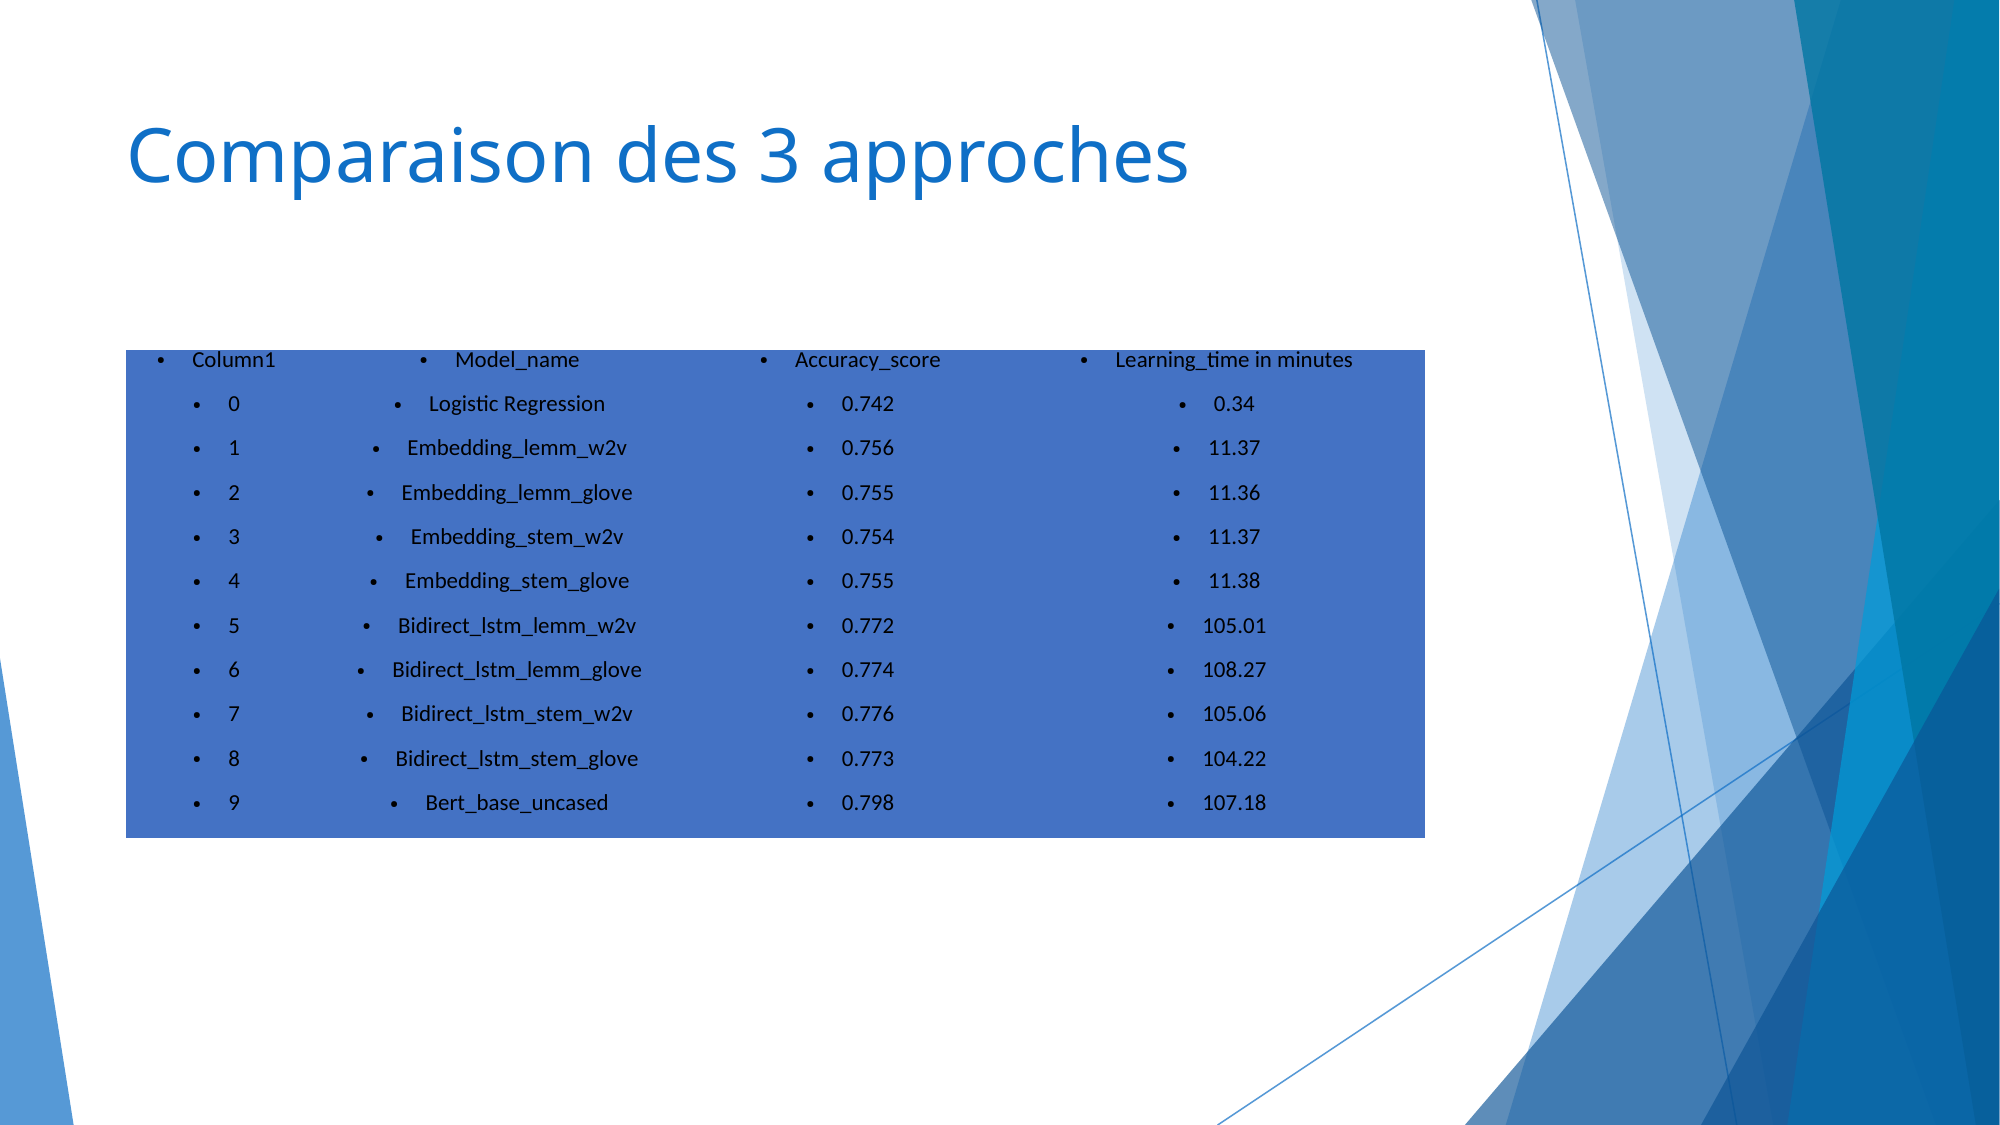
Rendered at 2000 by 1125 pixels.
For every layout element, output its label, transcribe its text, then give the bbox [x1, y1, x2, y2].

table_cell 105.06 [1009, 705, 1425, 749]
table_cell Embedding_lemm_glove [307, 483, 692, 527]
table_cell 6 [126, 660, 307, 705]
table_cell 0.772 [692, 616, 1009, 660]
table_cell Logistic Regression [307, 394, 692, 439]
table_cell 105.01 [1009, 616, 1425, 660]
table_cell 107.18 [1009, 793, 1425, 838]
table_cell Bidirect_lstm_lemm_glove [307, 660, 692, 705]
table_cell 5 [126, 616, 307, 660]
table_cell Embedding_stem_glove [307, 572, 692, 616]
table_cell 0.742 [692, 394, 1009, 439]
table_cell 9 [126, 793, 307, 838]
table_header Accuracy_score [692, 350, 1009, 394]
table_cell Bert_base_uncased [307, 793, 692, 838]
table_cell 2 [126, 483, 307, 527]
table_cell 0.773 [692, 749, 1009, 793]
table_cell 11.37 [1009, 439, 1425, 483]
table_cell 0.798 [692, 793, 1009, 838]
table_cell 108.27 [1009, 660, 1425, 705]
table_cell Bidirect_lstm_stem_glove [307, 749, 692, 793]
table_cell 4 [126, 572, 307, 616]
table_cell 104.22 [1009, 749, 1425, 793]
table_cell 0.776 [692, 705, 1009, 749]
table_cell 0.756 [692, 439, 1009, 483]
table_cell 11.38 [1009, 572, 1425, 616]
table_cell Bidirect_lstm_stem_w2v [307, 705, 692, 749]
table_cell 11.36 [1009, 483, 1425, 527]
table_cell 7 [126, 705, 307, 749]
table_header Model_name [307, 350, 692, 394]
table_cell 0.754 [692, 527, 1009, 572]
table_cell 0.755 [692, 572, 1009, 616]
table_header Column1 [126, 350, 307, 394]
table_header Learning_time in minutes [1009, 350, 1425, 394]
table_cell Bidirect_lstm_lemm_w2v [307, 616, 692, 660]
table_cell 3 [126, 527, 307, 572]
table_cell 0.774 [692, 660, 1009, 705]
table_cell 0 [126, 394, 307, 439]
table_cell 8 [126, 749, 307, 793]
table_cell 1 [126, 439, 307, 483]
table_cell 0.755 [692, 483, 1009, 527]
table_cell Embedding_lemm_w2v [307, 439, 692, 483]
table_cell Embedding_stem_w2v [307, 527, 692, 572]
table_cell 11.37 [1009, 527, 1425, 572]
table_cell 0.34 [1009, 394, 1425, 439]
title Comparaison des 3 approches [111, 99, 1521, 317]
